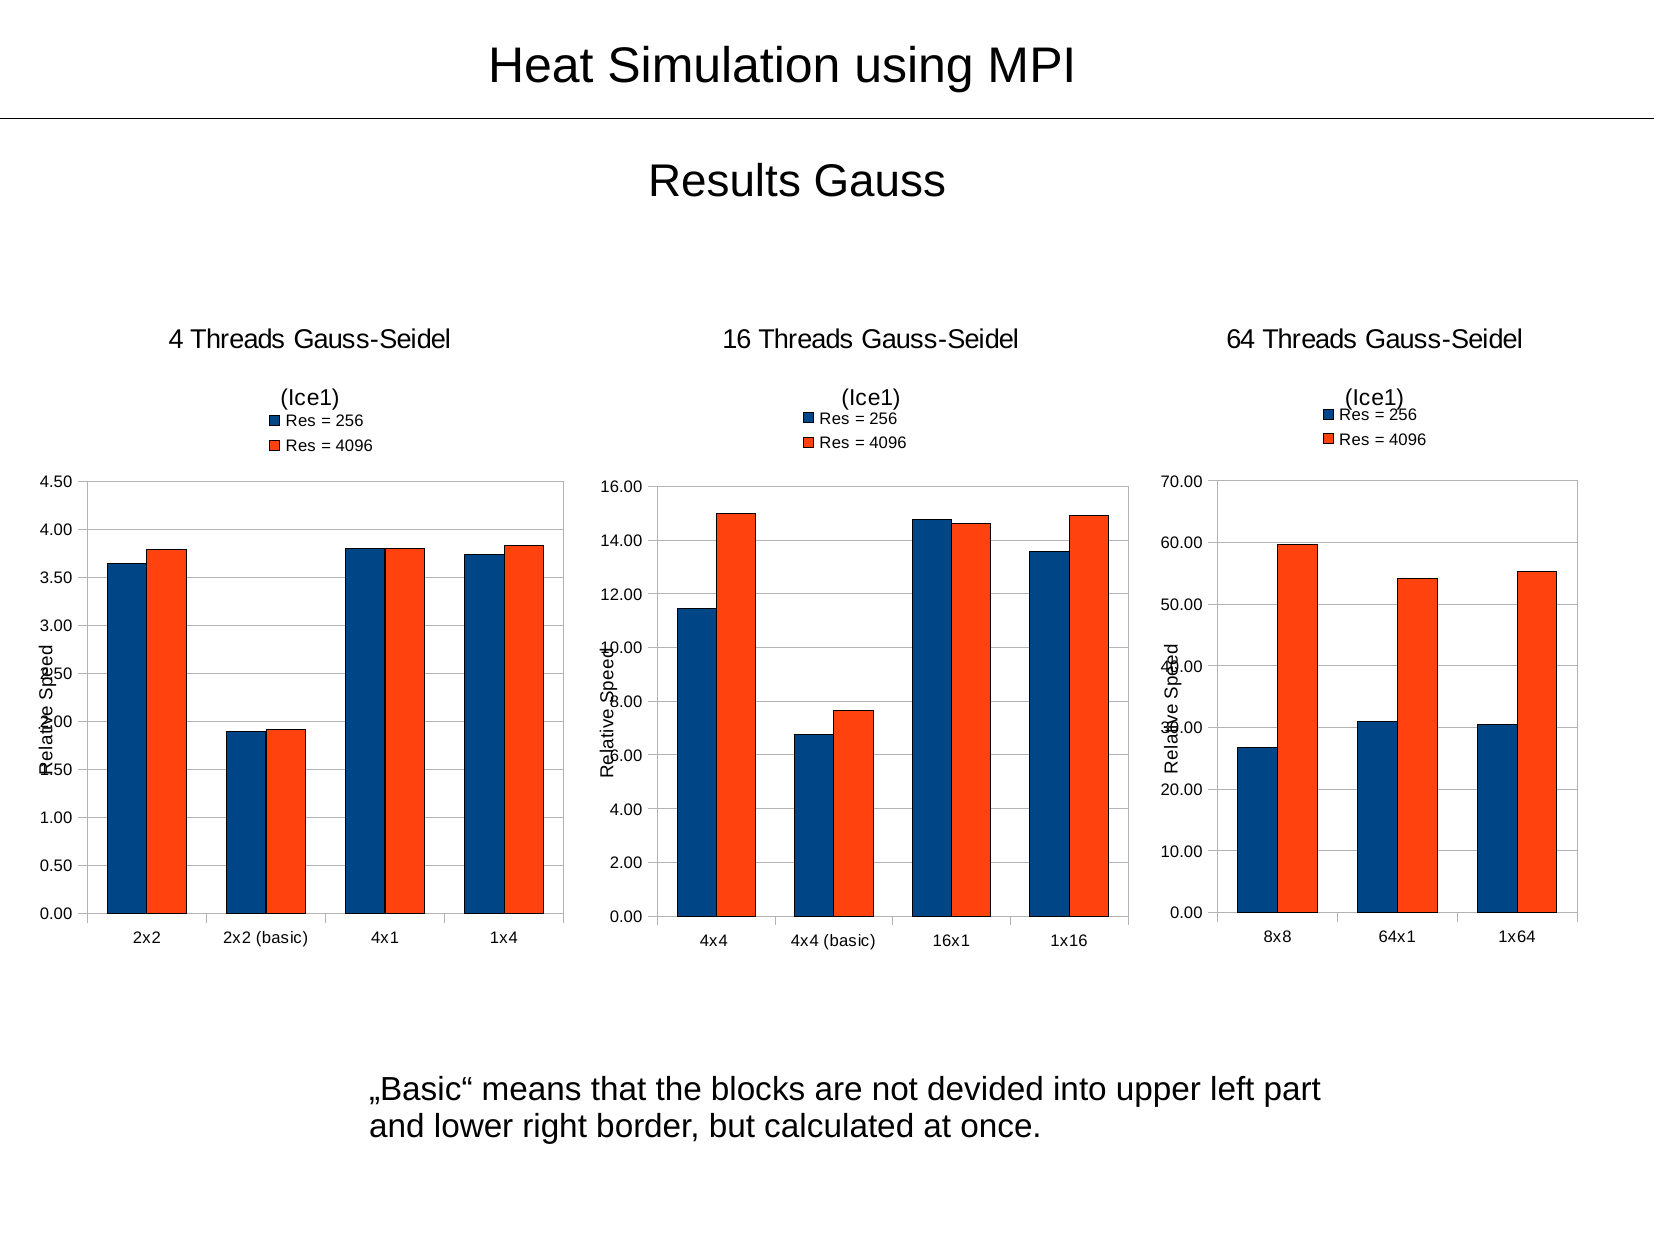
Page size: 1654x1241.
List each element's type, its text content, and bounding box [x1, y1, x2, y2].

chart [1154, 295, 1595, 975]
text_box Results Gauss [383, 147, 1211, 214]
chart [29, 295, 1152, 975]
text_box „Basic“ means that the blocks are not devided into upper left part and lower right border, but calculated at once. [354, 1062, 1388, 1152]
text_box Heat Simulation using MPI [265, 29, 1300, 101]
